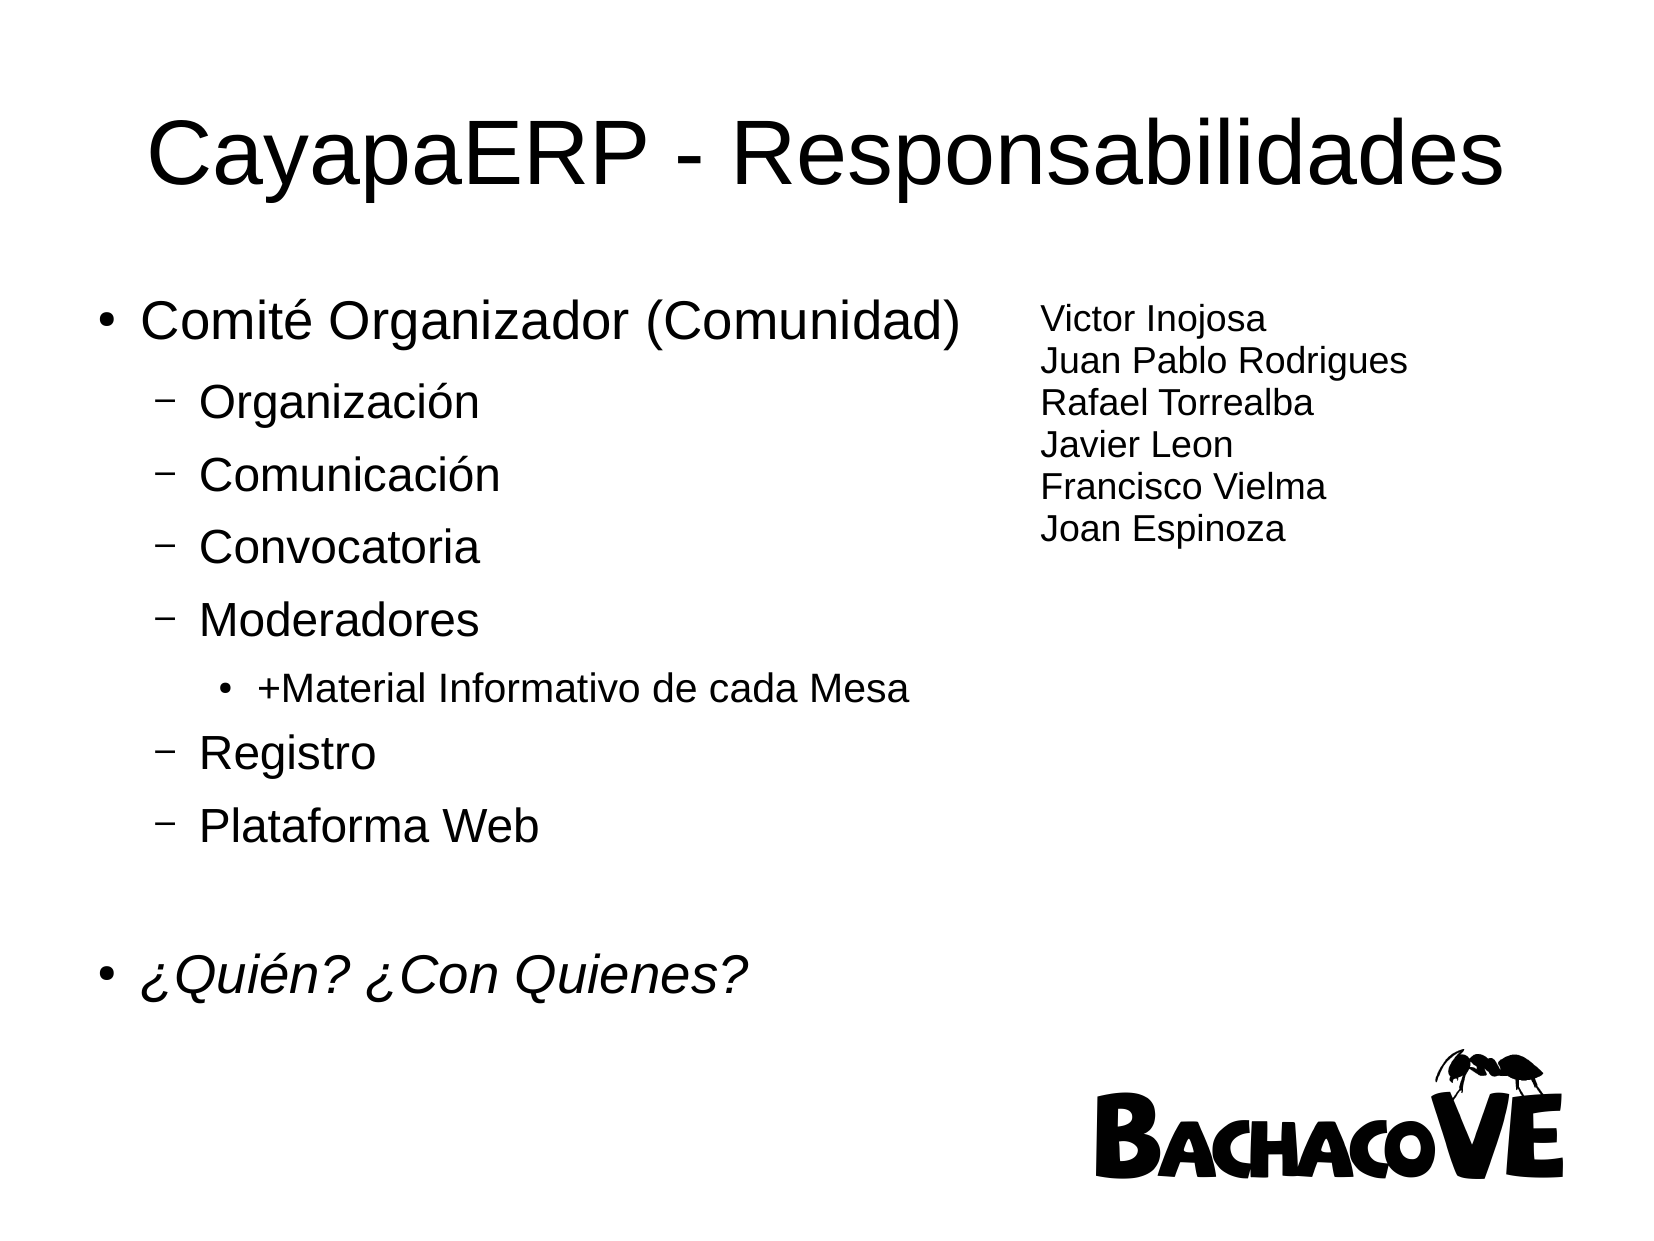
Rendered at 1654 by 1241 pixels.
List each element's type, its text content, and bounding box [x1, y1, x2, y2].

text_box Victor Inojosa Juan Pablo Rodrigues Rafael Torrealba Javier Leon Francisco Vielma Joan Espinoza [1025, 289, 1611, 557]
picture [1096, 1049, 1563, 1179]
list Comité Organizador (Comunidad) Organización Comunicación Convocatoria Moderadores +Material Informativo de cada Mesa Registro Plataforma Web ¿Quién? ¿Con Quienes? [82, 290, 1538, 1010]
title CayapaERP - Responsabilidades [82, 49, 1571, 257]
